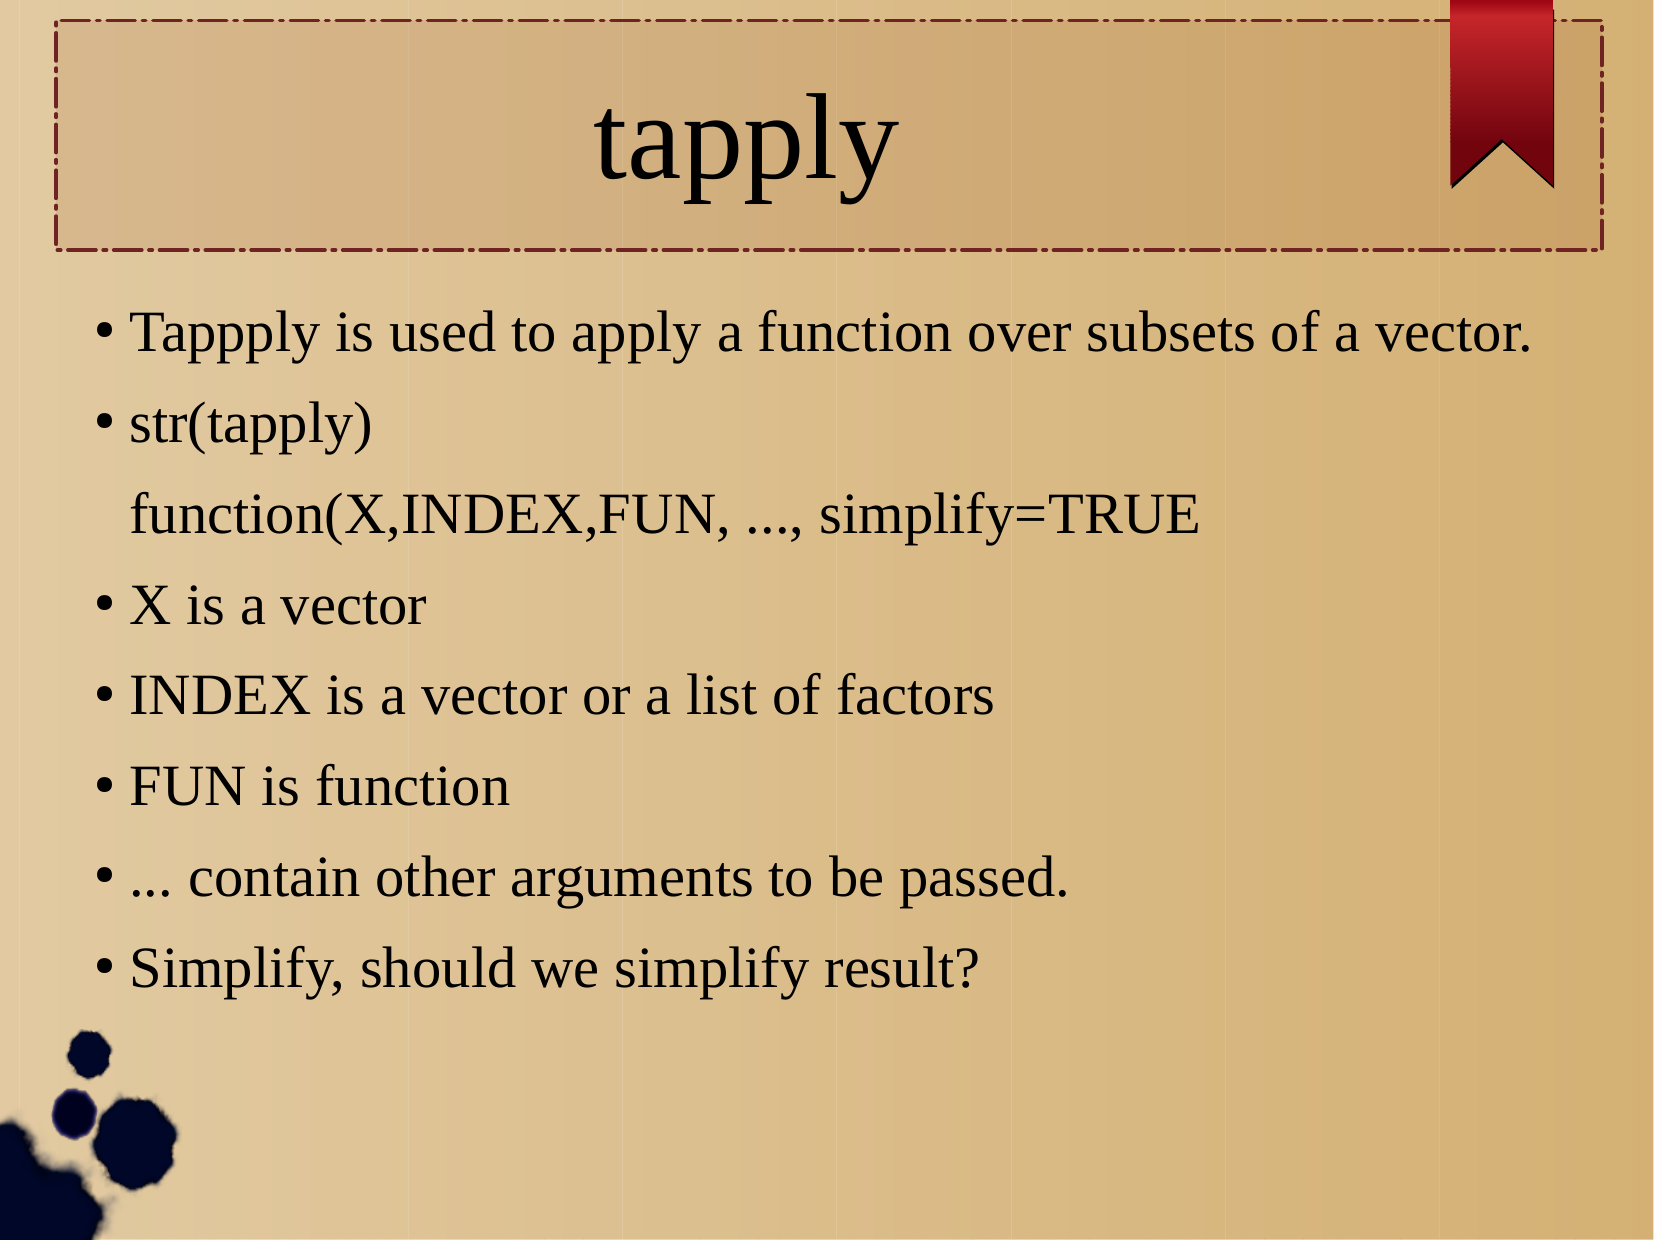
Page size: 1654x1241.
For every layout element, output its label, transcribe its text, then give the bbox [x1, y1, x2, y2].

list Tappply is used to apply a function over subsets of a vector. str(tapply) function(X,INDEX,FUN, ..., simplify=TRUE X is a vector INDEX is a vector or a list of factors FUN is function ... contain other arguments to be passed. Simplify, should we simplify result? [82, 299, 1571, 1019]
title tapply [82, 47, 1412, 229]
